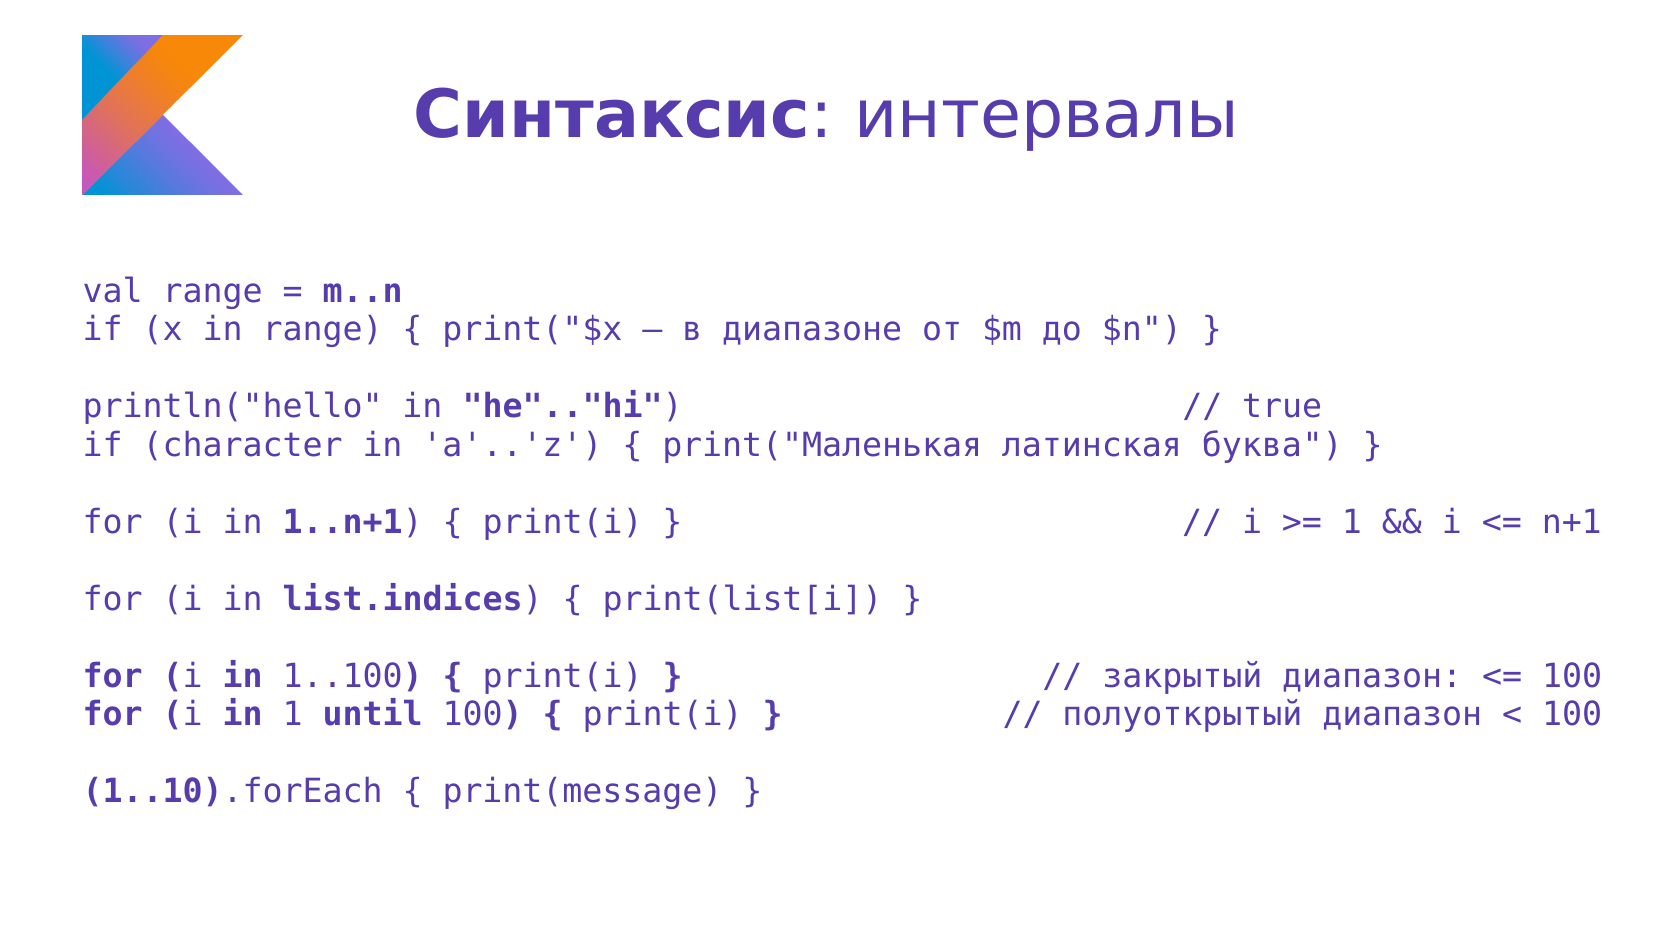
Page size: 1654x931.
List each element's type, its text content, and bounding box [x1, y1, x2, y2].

picture [82, 35, 243, 195]
subtitle val range = m..n if (x in range) { print("$x – в диапазоне от $m до $n") } println("hello" in "he".."hi") // true if (character in 'a'..'z') { print("Маленькая латинская буква") } for (i in 1..n+1) { print(i) } // i >= 1 && i <= n+1 for (i in list.indices) { print(list[i]) } for (i in 1..100) { print(i) } // закрытый диапазон: <= 100 for (i in 1 until 100) { print(i) } // полуоткрытый диапазон < 100 (1..10).forEach { print(message) } [82, 271, 1607, 811]
title Синтаксис: интервалы [243, 37, 1571, 193]
